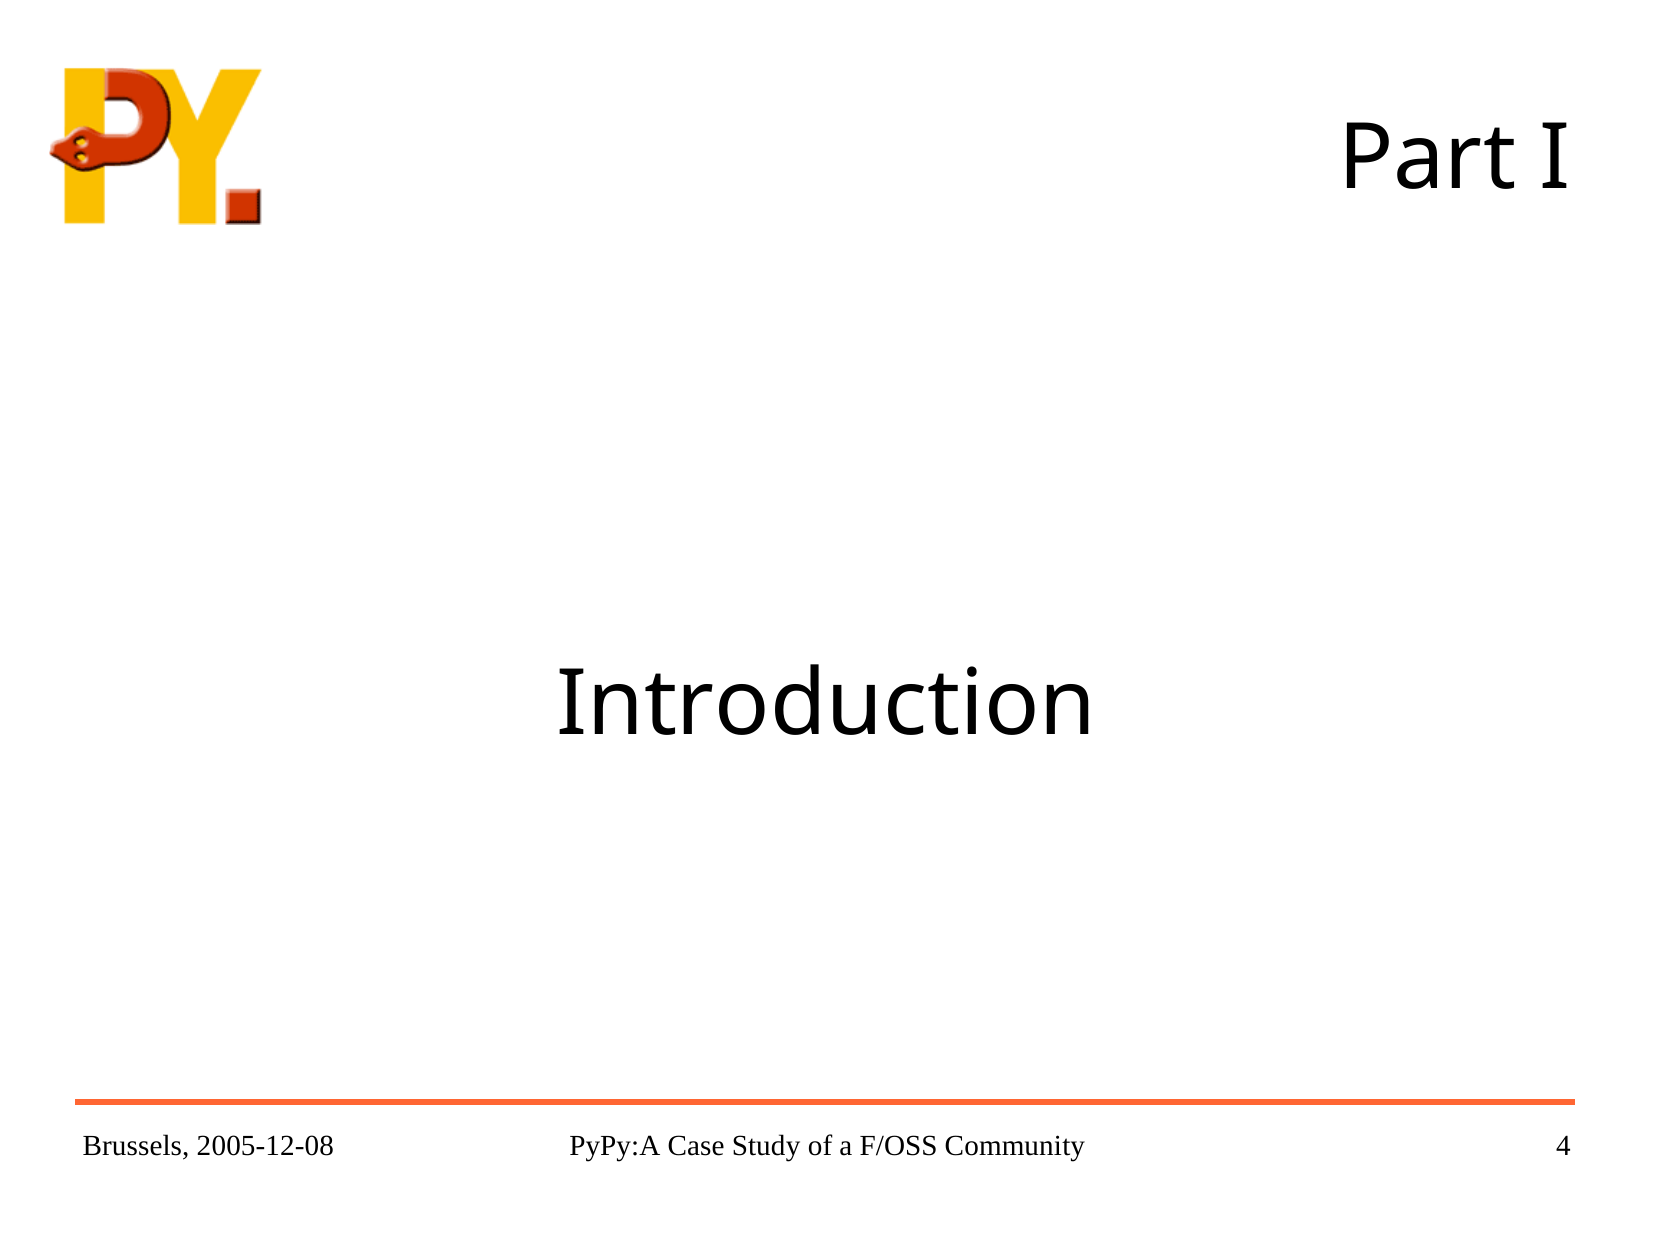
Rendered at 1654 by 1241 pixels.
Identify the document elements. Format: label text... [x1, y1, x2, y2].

title Part I [337, 49, 1571, 257]
picture [49, 67, 263, 225]
subtitle Introduction [82, 290, 1571, 1109]
